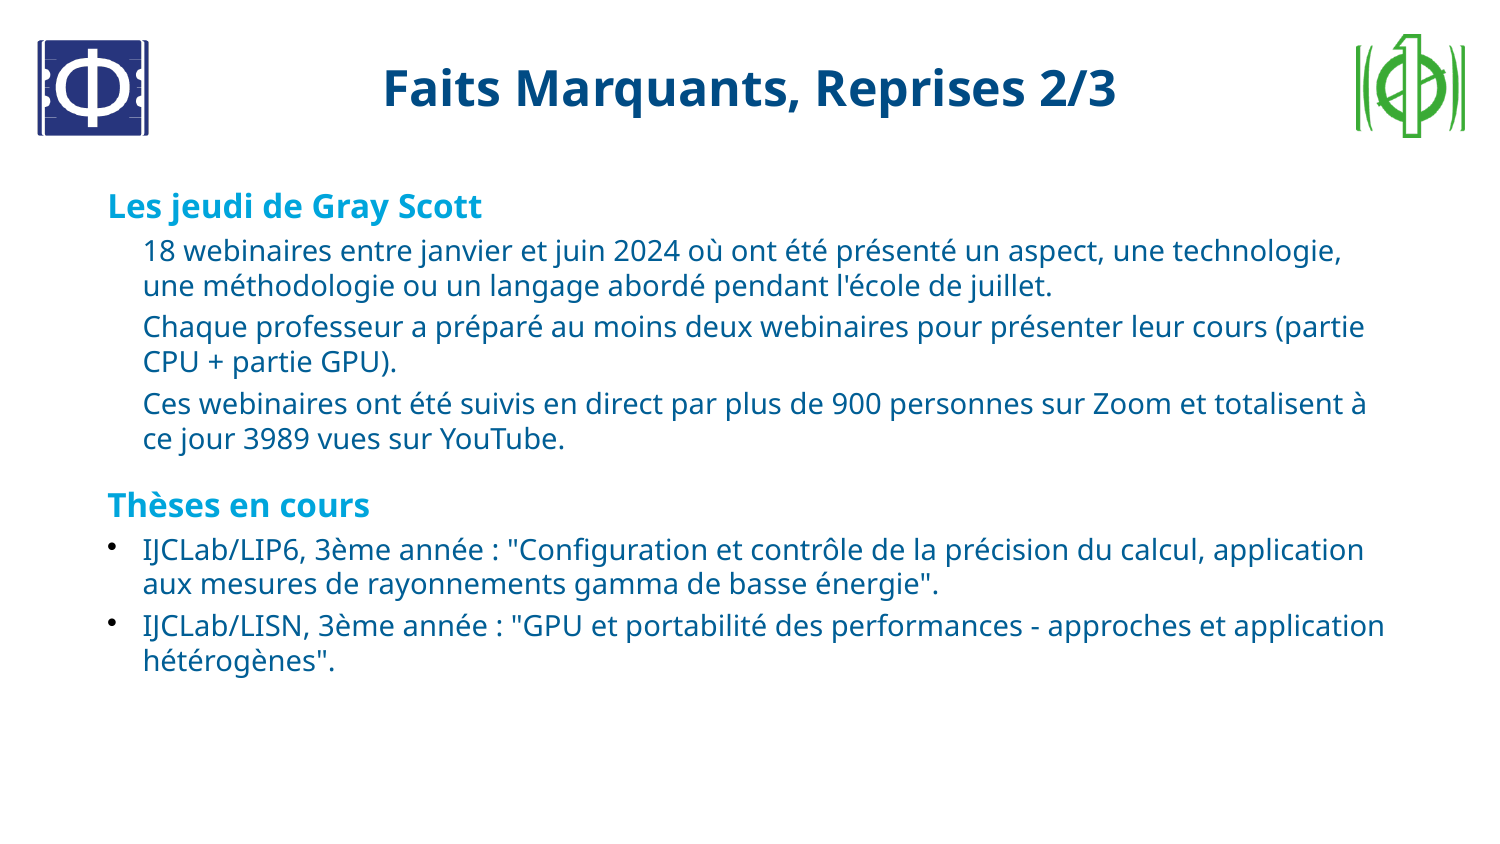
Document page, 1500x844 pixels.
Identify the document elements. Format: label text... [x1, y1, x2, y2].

picture [1356, 34, 1465, 138]
picture [34, 36, 152, 140]
text_box Les jeudi de Gray Scott 18 webinaires entre janvier et juin 2024 où ont été présenté un aspect, une technologie, une méthodologie ou un langage abordé pendant l'école de juillet. Chaque professeur a préparé au moins deux webinaires pour présenter leur cours (partie CPU + partie GPU). Ces webinaires ont été suivis en direct par plus de 900 personnes sur Zoom et totalisent à ce jour 3989 vues sur YouTube. Thèses en cours IJCLab/LIP6, 3ème année : "Configuration et contrôle de la précision du calcul, application aux mesures de rayonnements gamma de basse énergie". IJCLab/LISN, 3ème année : "GPU et portabilité des performances - approches et application hétérogènes". [92, 178, 1414, 808]
text_box Faits Marquants, Reprises 2/3 [34, 35, 1356, 138]
